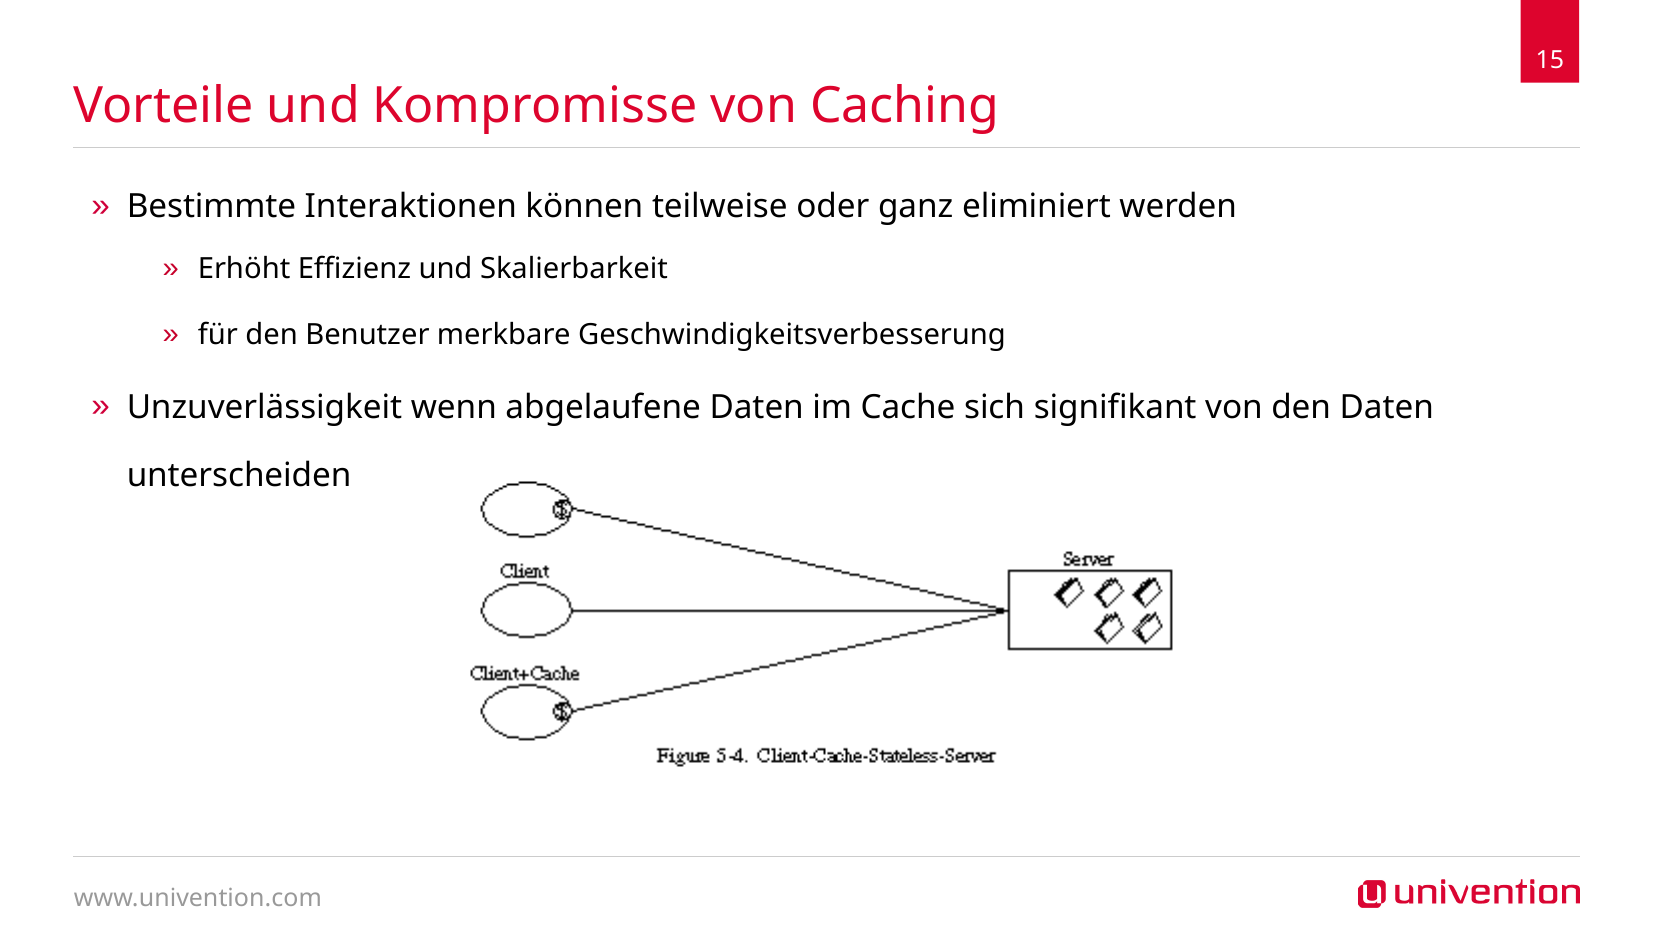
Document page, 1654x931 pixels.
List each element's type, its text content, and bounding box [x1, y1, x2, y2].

picture [1358, 879, 1580, 908]
title Vorteile und Kompromisse von Caching [73, 59, 1580, 148]
picture [391, 472, 1263, 827]
list Bestimmte Interaktionen können teilweise oder ganz eliminiert werden Erhöht Effizienz und Skalierbarkeit für den Benutzer merkbare Geschwindigkeitsverbesserung Unzuverlässigkeit wenn abgelaufene Daten im Cache sich signifikant von den Daten unterscheiden [73, 159, 1580, 751]
